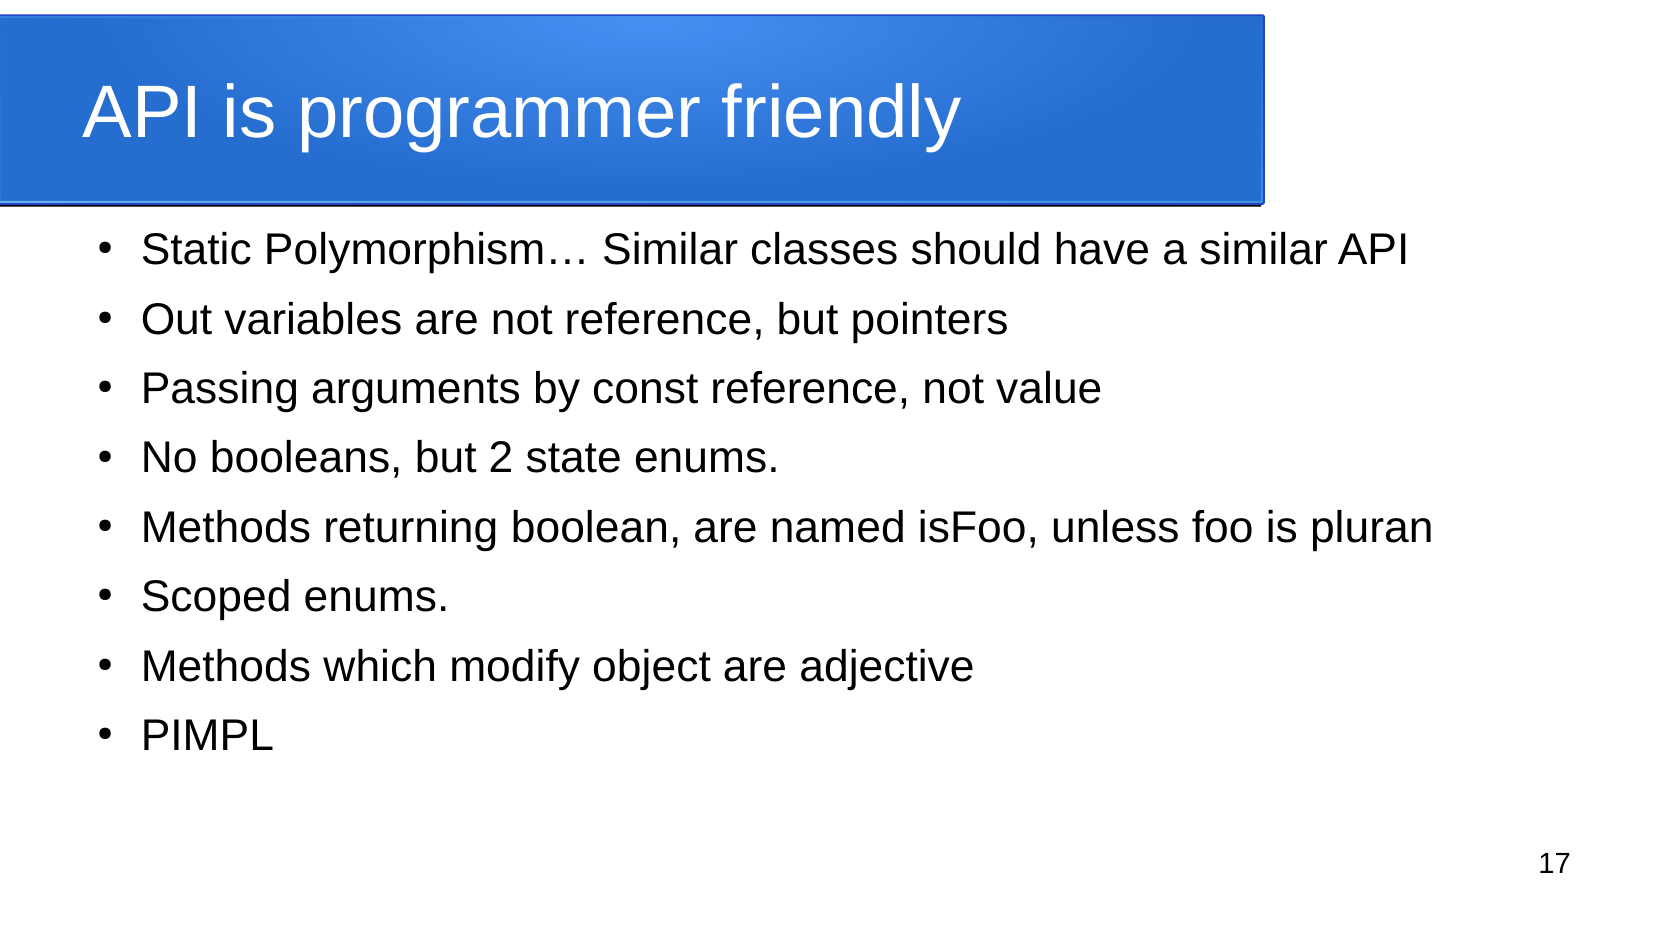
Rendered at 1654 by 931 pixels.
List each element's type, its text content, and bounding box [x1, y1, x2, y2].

list Static Polymorphism… Similar classes should have a similar API Out variables are not reference, but pointers Passing arguments by const reference, not value No booleans, but 2 state enums. Methods returning boolean, are named isFoo, unless foo is pluran Scoped enums. Methods which modify object are adjective PIMPL [82, 224, 1571, 764]
title API is programmer friendly [82, 35, 1235, 189]
